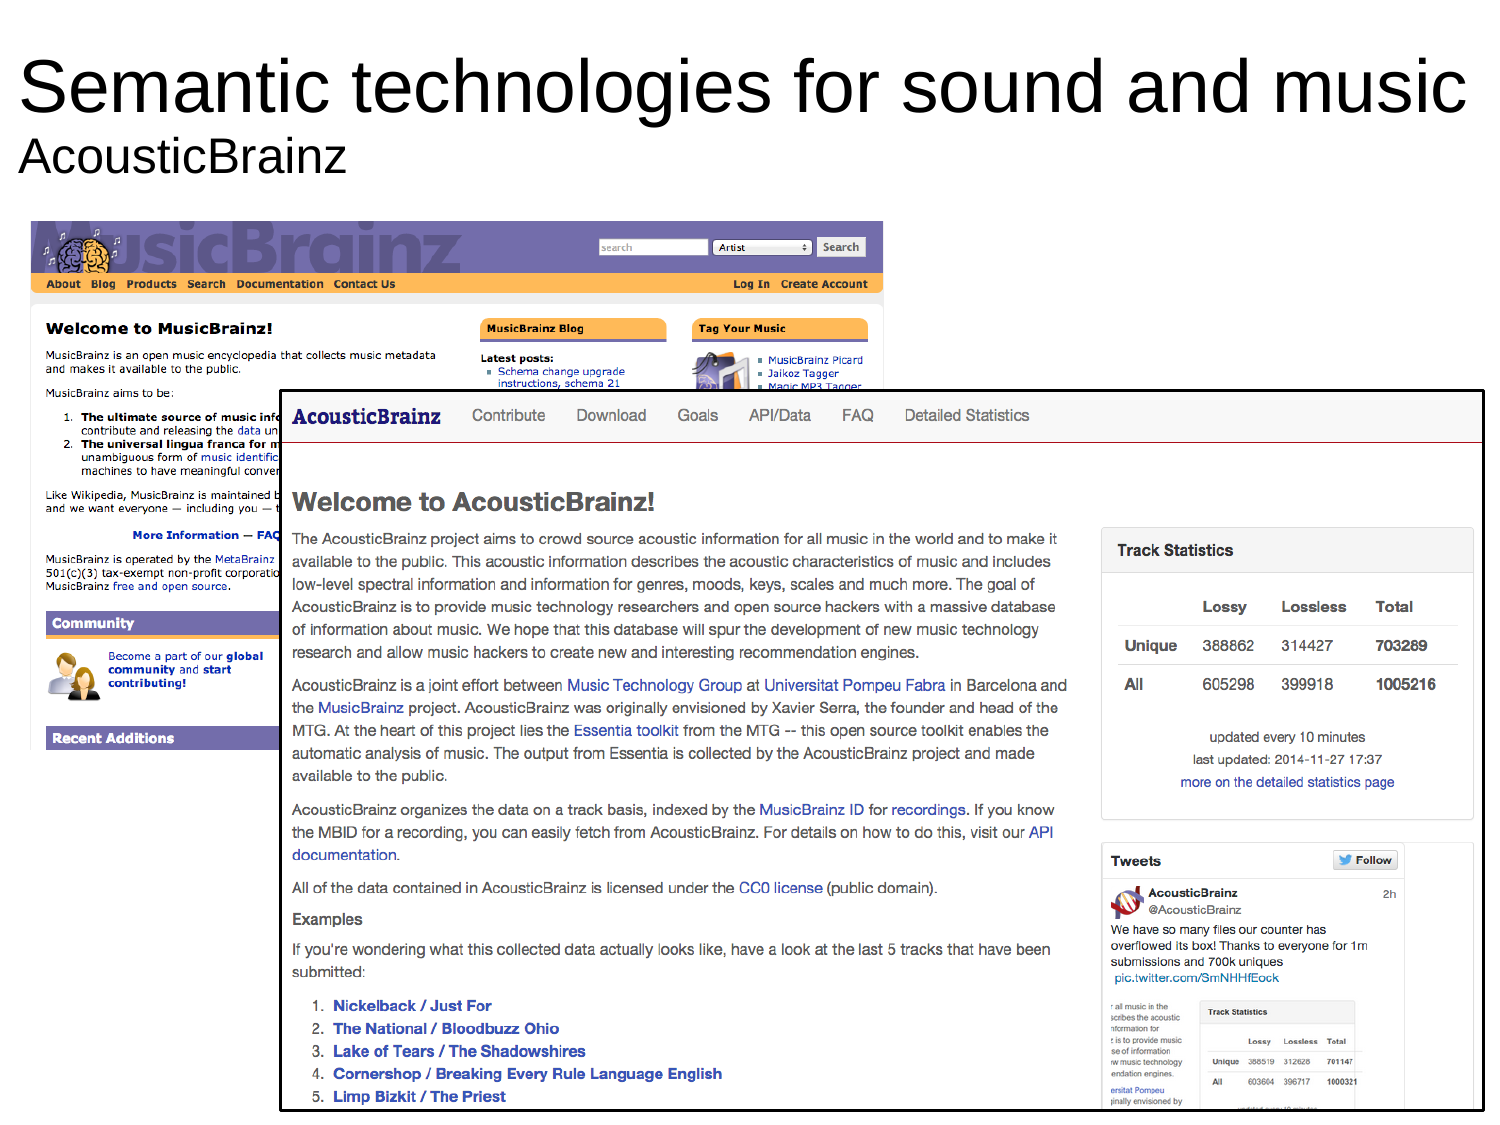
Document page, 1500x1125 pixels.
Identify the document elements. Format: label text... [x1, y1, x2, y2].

title Semantic technologies for sound and music AcousticBrainz [18, 9, 1474, 220]
picture [30, 221, 884, 751]
picture [281, 392, 1482, 1110]
